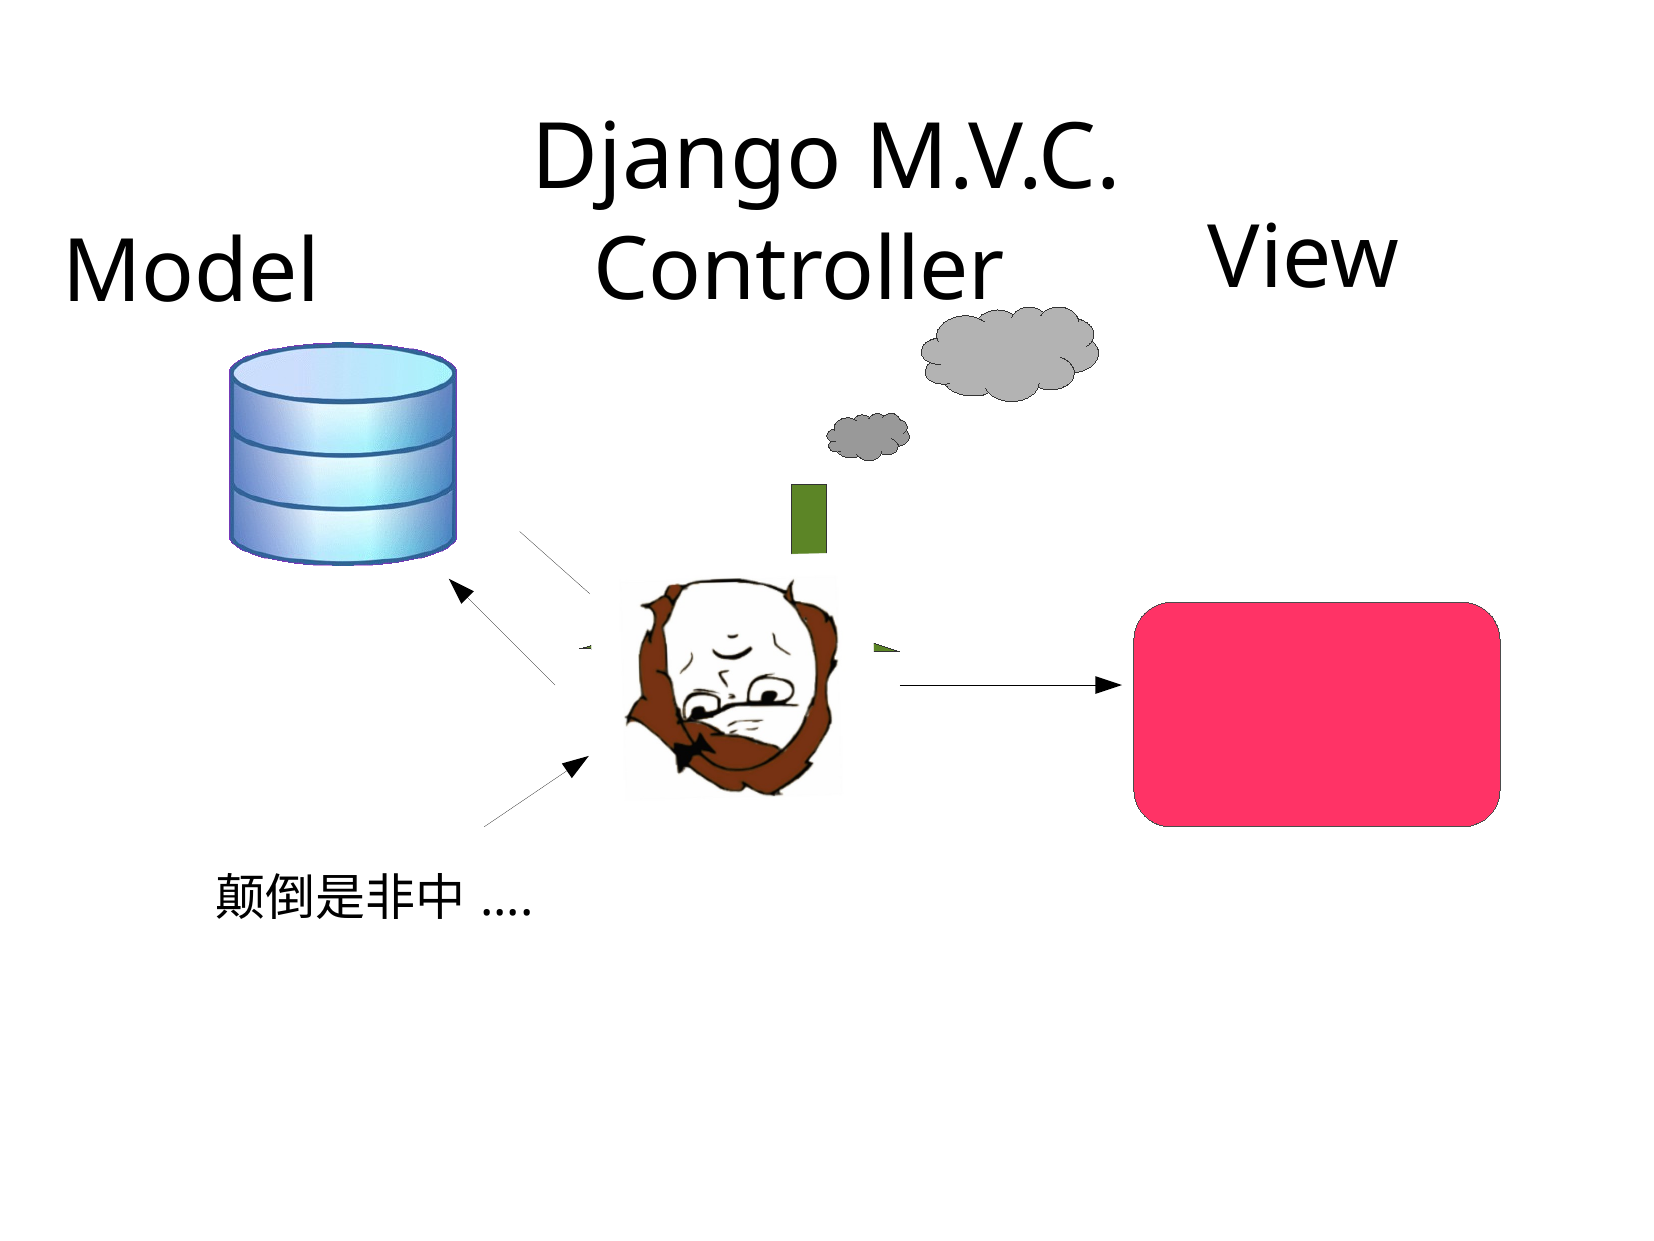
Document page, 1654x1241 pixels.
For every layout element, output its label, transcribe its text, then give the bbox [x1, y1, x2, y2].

subtitle [82, 290, 1538, 1010]
text_box View [1192, 186, 1595, 343]
picture [214, 342, 473, 566]
text_box [1133, 602, 1501, 827]
text_box 颠倒是非中.... [200, 850, 603, 924]
text_box [921, 307, 1099, 402]
text_box Controller [578, 198, 1134, 355]
text_box [826, 413, 910, 461]
picture [588, 551, 878, 819]
text_box [579, 645, 591, 649]
title Django M.V.C. [82, 49, 1571, 257]
text_box [874, 643, 900, 652]
text_box Model [47, 200, 343, 357]
